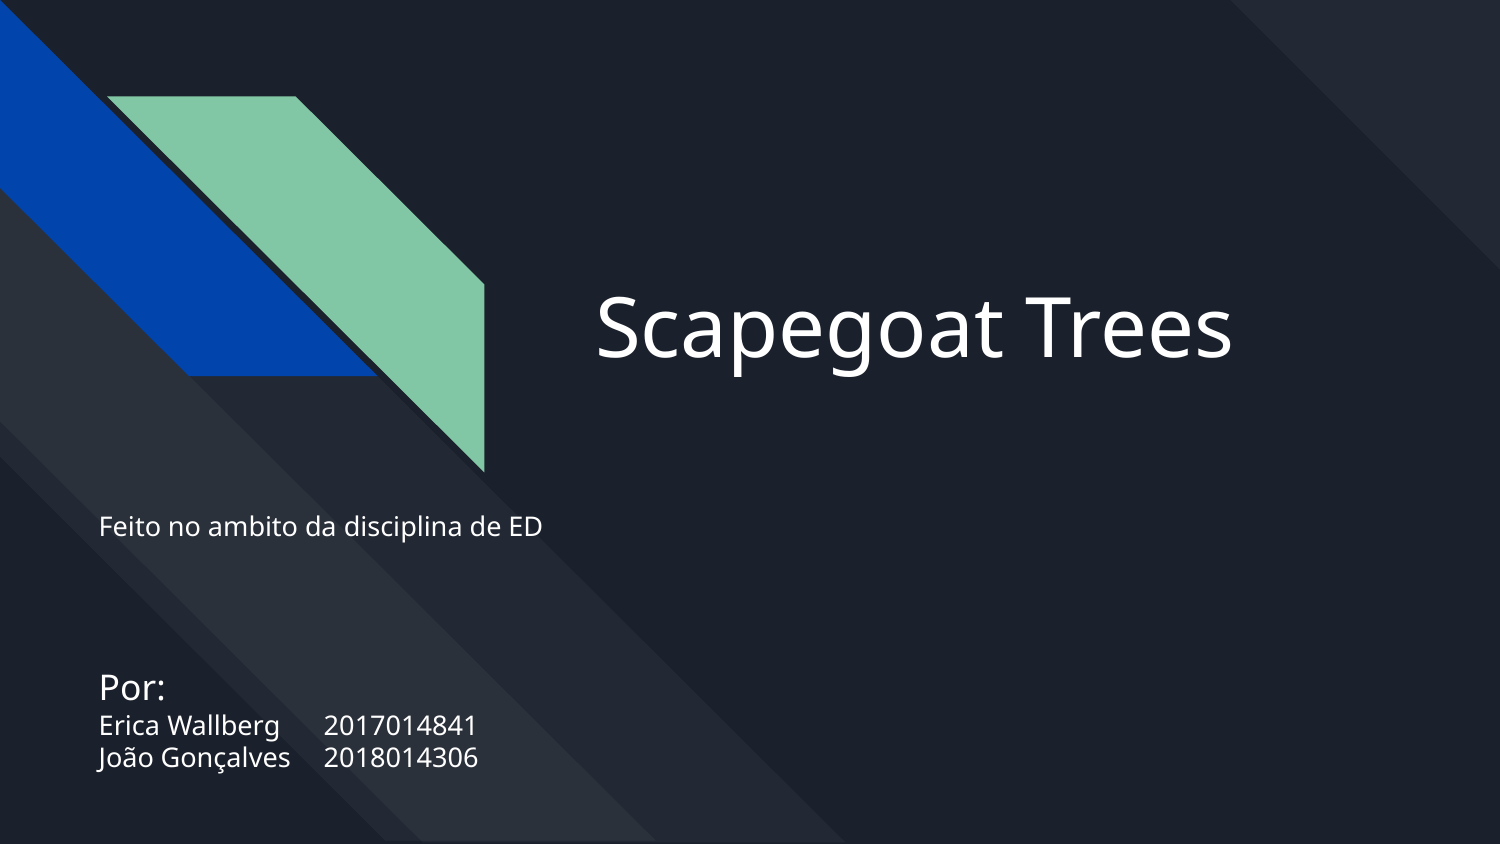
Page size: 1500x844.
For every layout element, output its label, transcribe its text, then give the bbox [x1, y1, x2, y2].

subtitle Por: Erica Wallberg 2017014841 João Gonçalves 2018014306 [83, 650, 790, 844]
subtitle Feito no ambito da disciplina de ED [83, 494, 925, 591]
title Scapegoat Trees [580, 258, 1404, 518]
